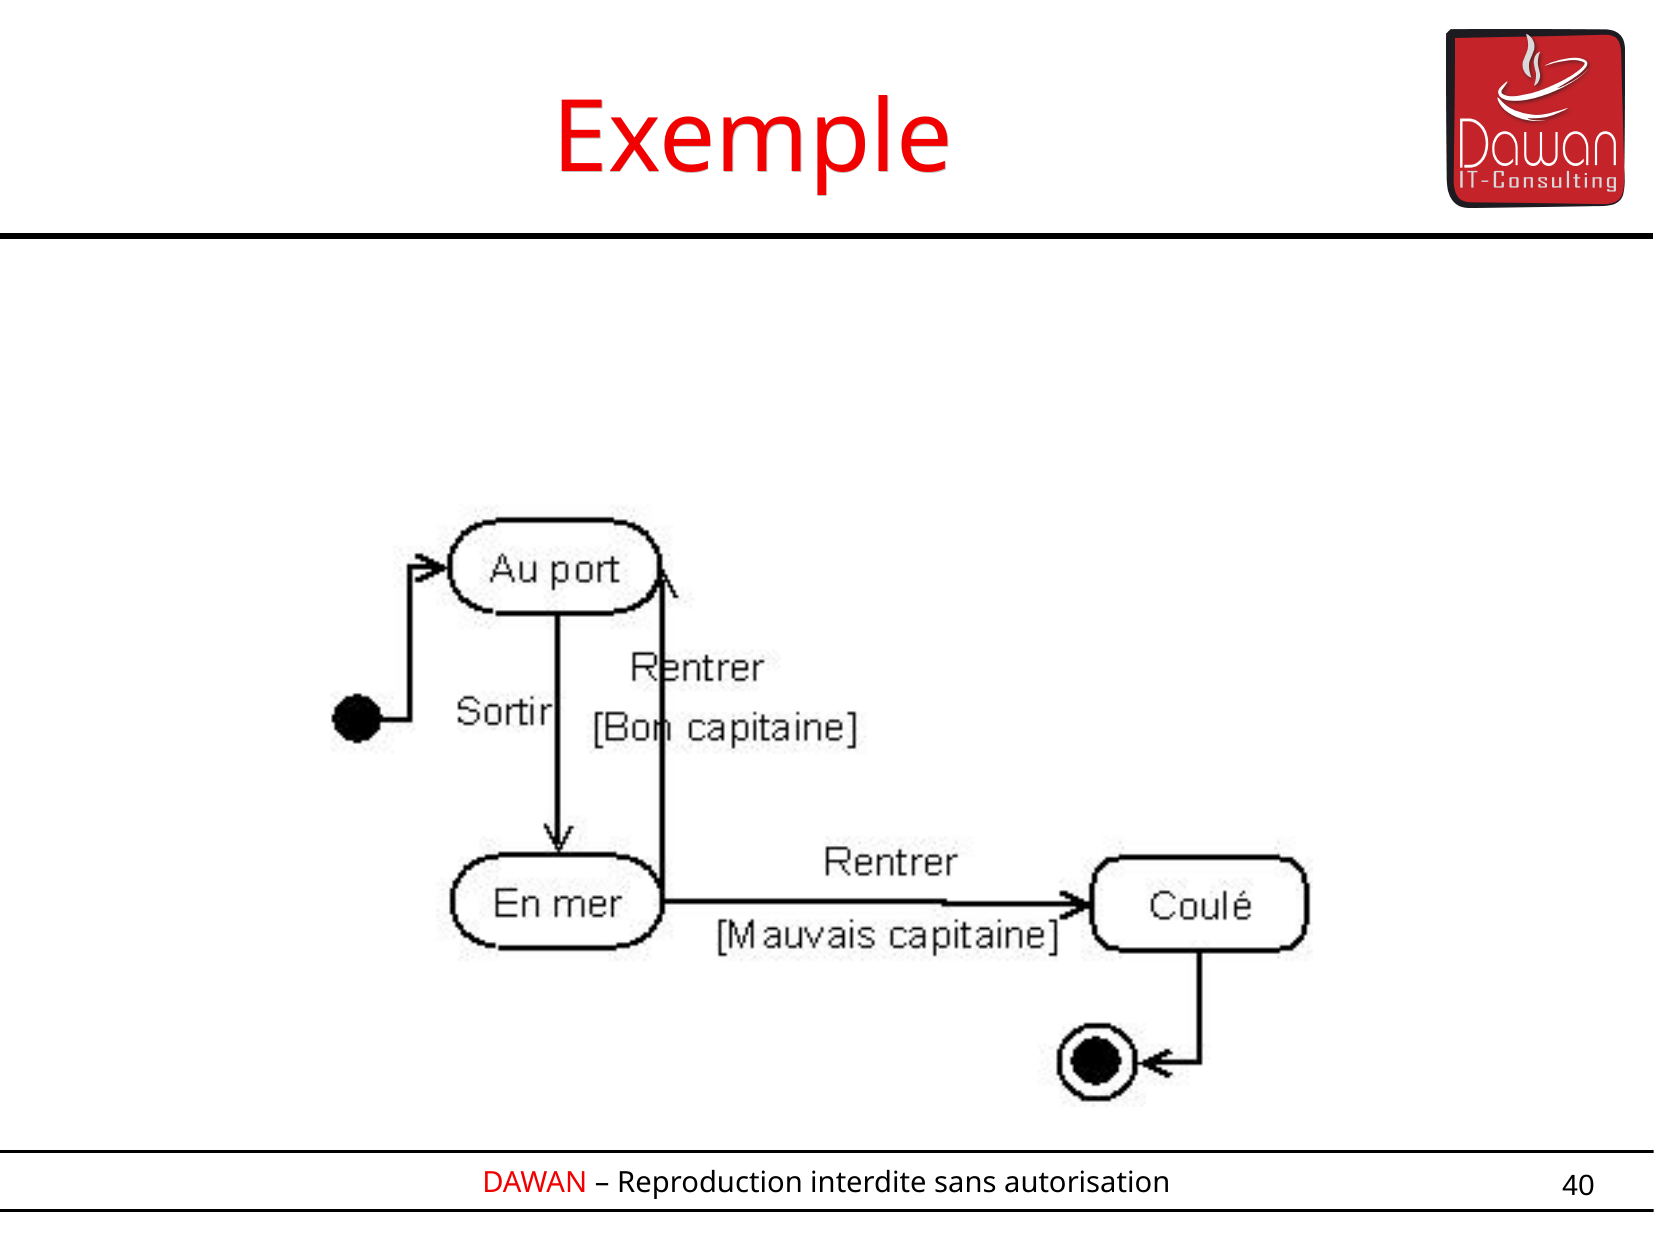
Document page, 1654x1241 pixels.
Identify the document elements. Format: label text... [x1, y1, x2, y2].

title Exemple [59, 29, 1447, 237]
picture [330, 277, 1313, 1107]
picture [1447, 29, 1625, 208]
